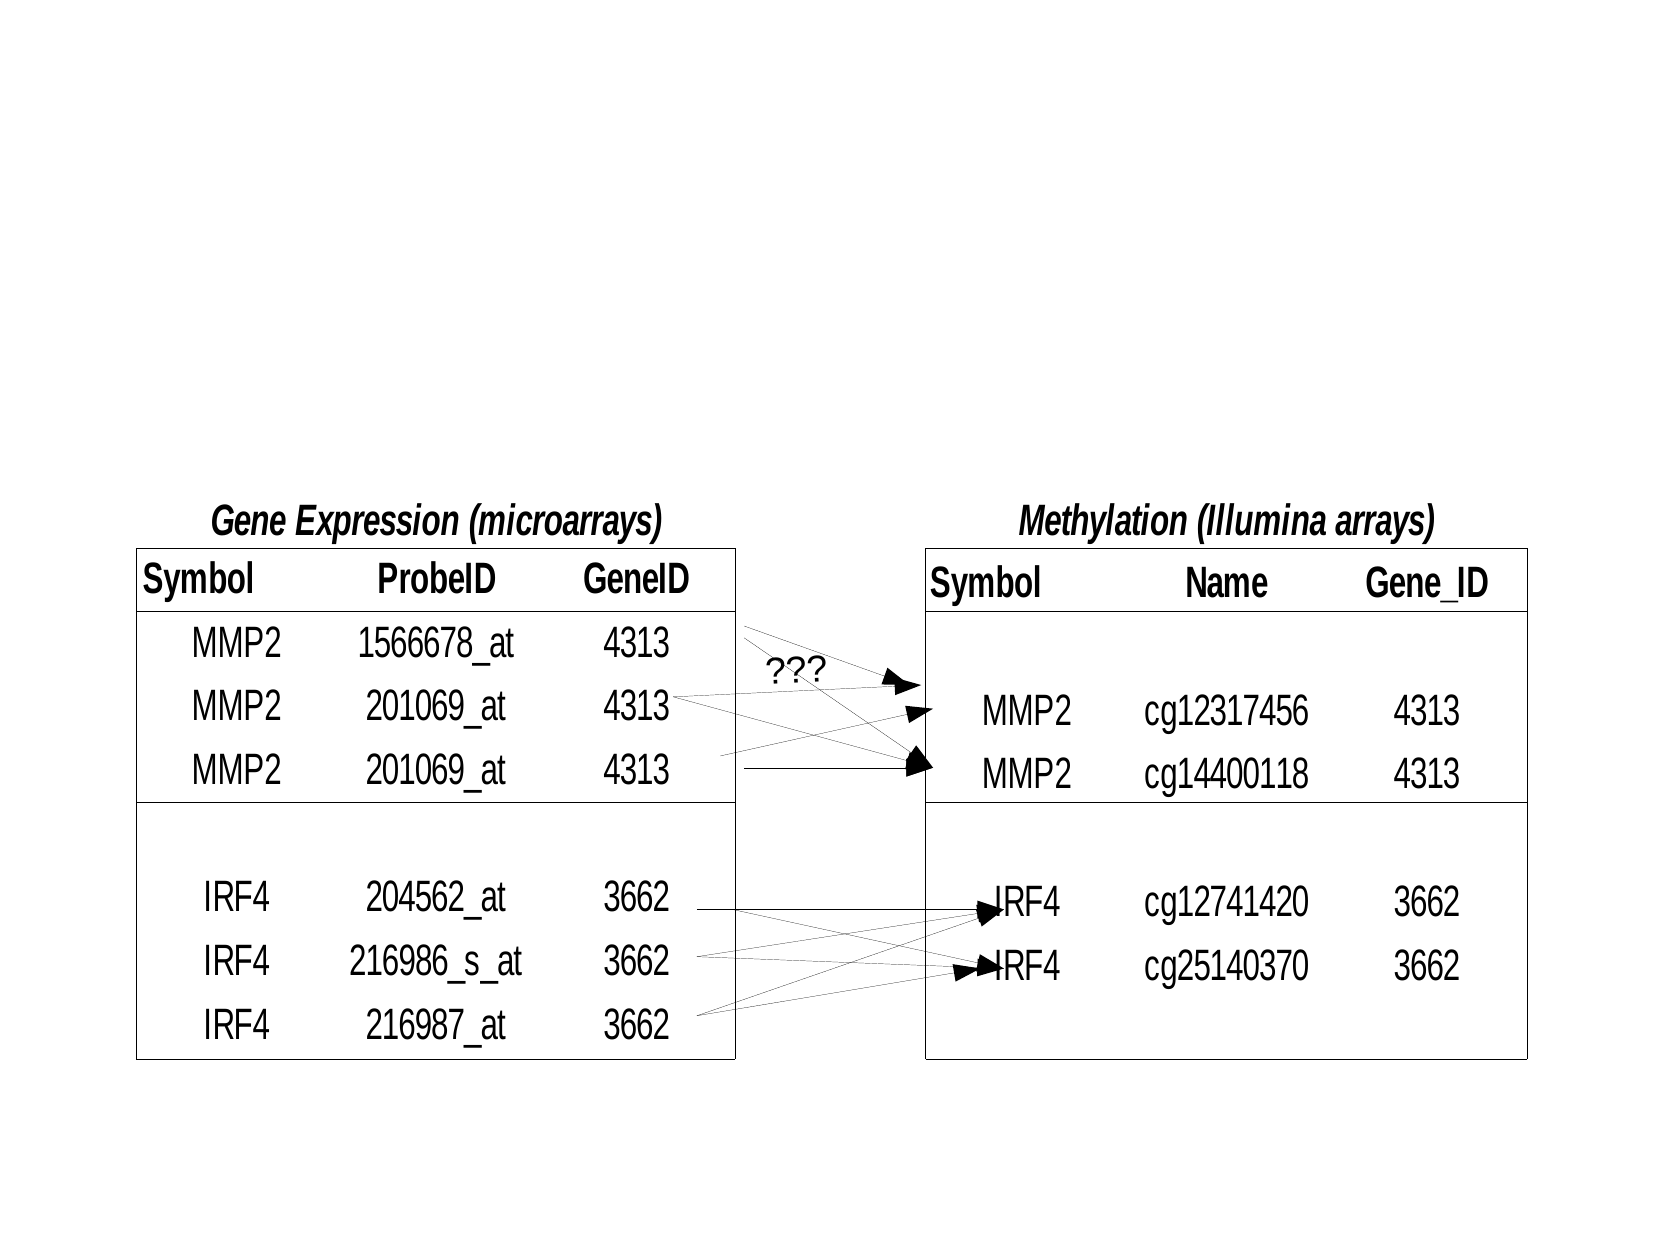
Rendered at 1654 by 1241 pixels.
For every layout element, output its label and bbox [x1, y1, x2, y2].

chart [136, 492, 1530, 1063]
